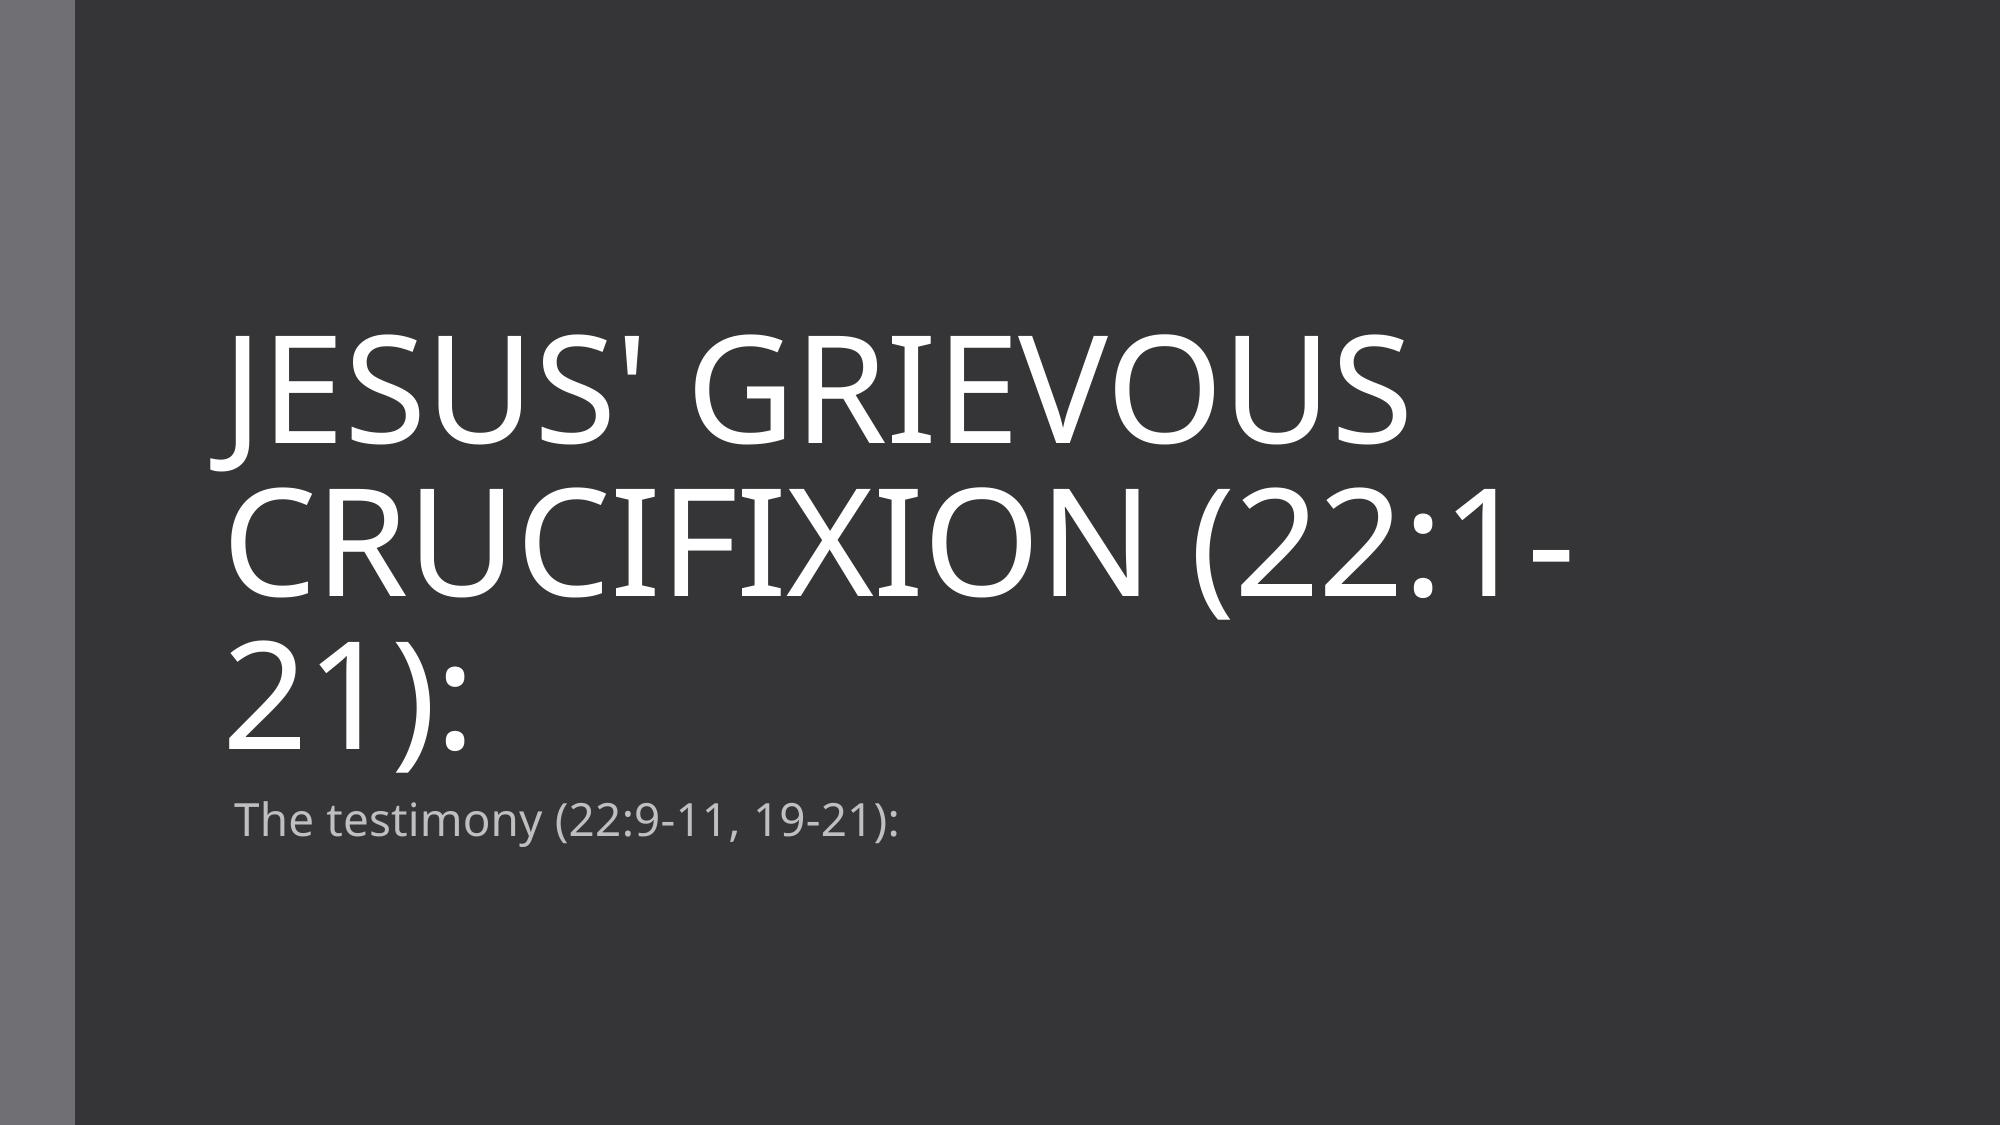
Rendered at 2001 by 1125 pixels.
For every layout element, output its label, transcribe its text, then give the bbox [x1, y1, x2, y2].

title JESUS' GRIEVOUS CRUCIFIXION (22:1-21): [206, 124, 1752, 787]
subtitle The testimony (22:9-11, 19-21): [206, 787, 1752, 1066]
